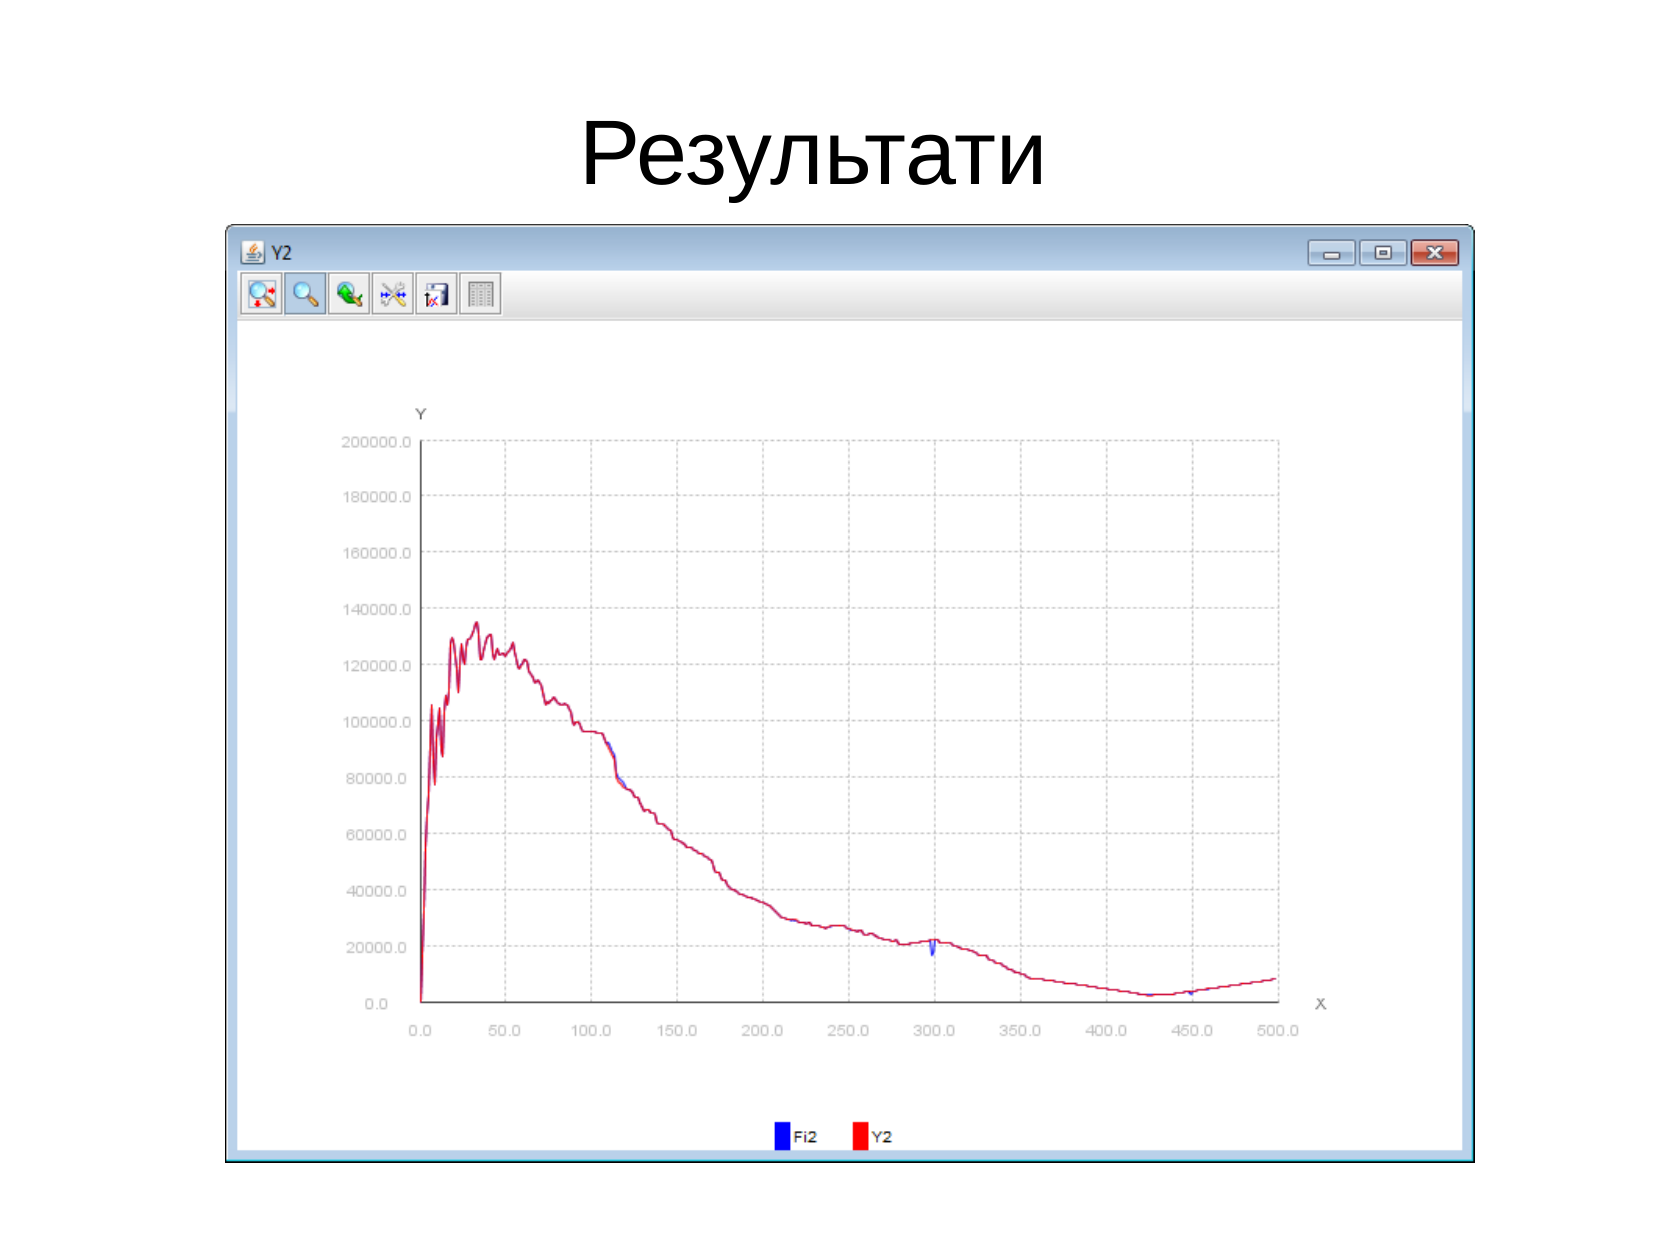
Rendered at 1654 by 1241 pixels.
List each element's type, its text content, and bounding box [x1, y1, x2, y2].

title Результати [82, 49, 1571, 257]
picture [225, 224, 1475, 1163]
